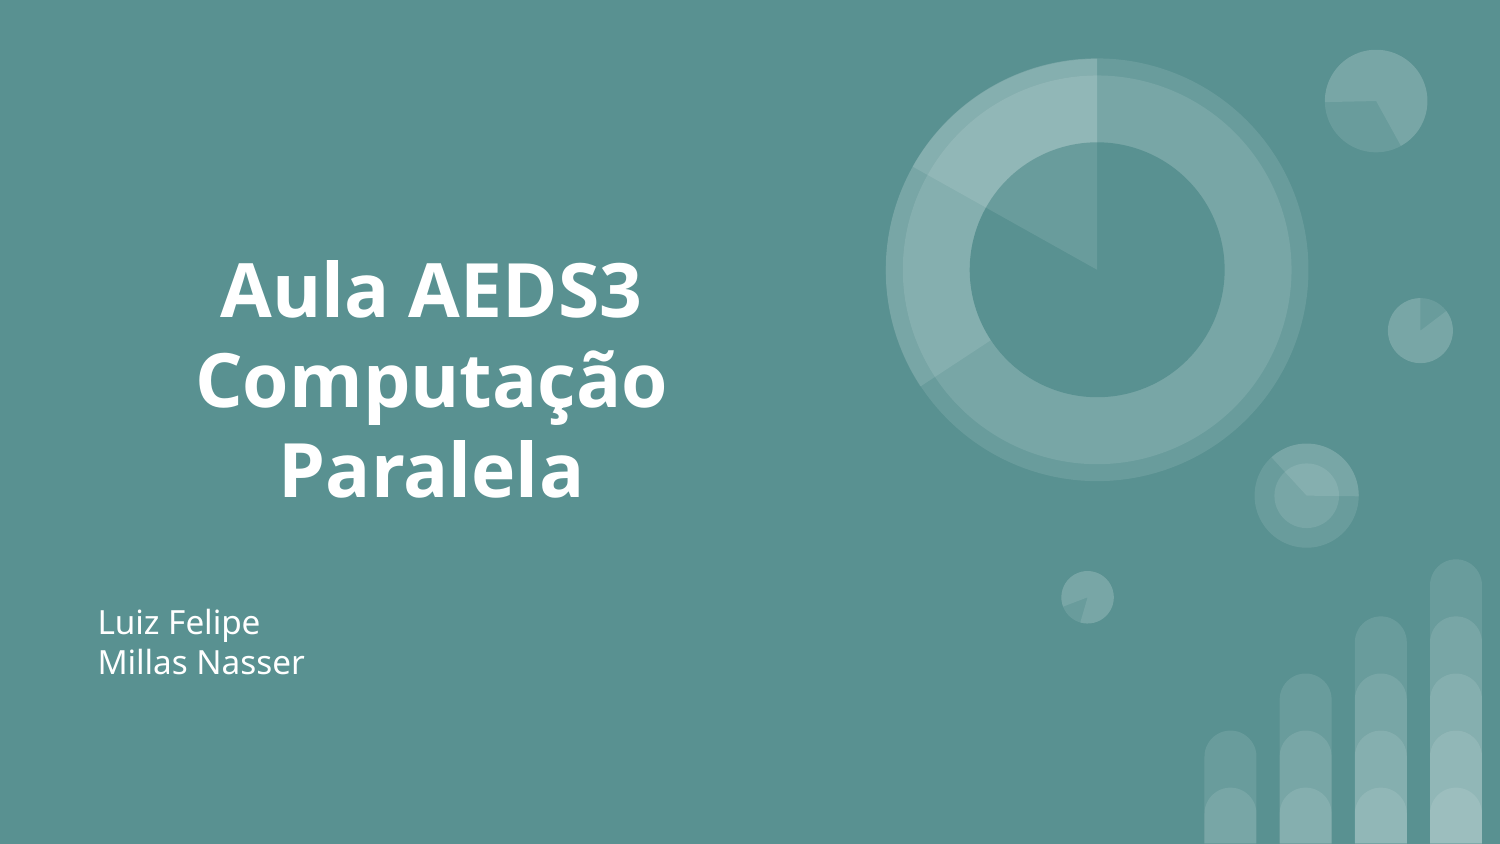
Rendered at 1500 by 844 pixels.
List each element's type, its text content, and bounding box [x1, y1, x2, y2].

title Aula AEDS3 Computação Paralela [82, 223, 781, 531]
subtitle Luiz Felipe Millas Nasser [82, 586, 652, 749]
